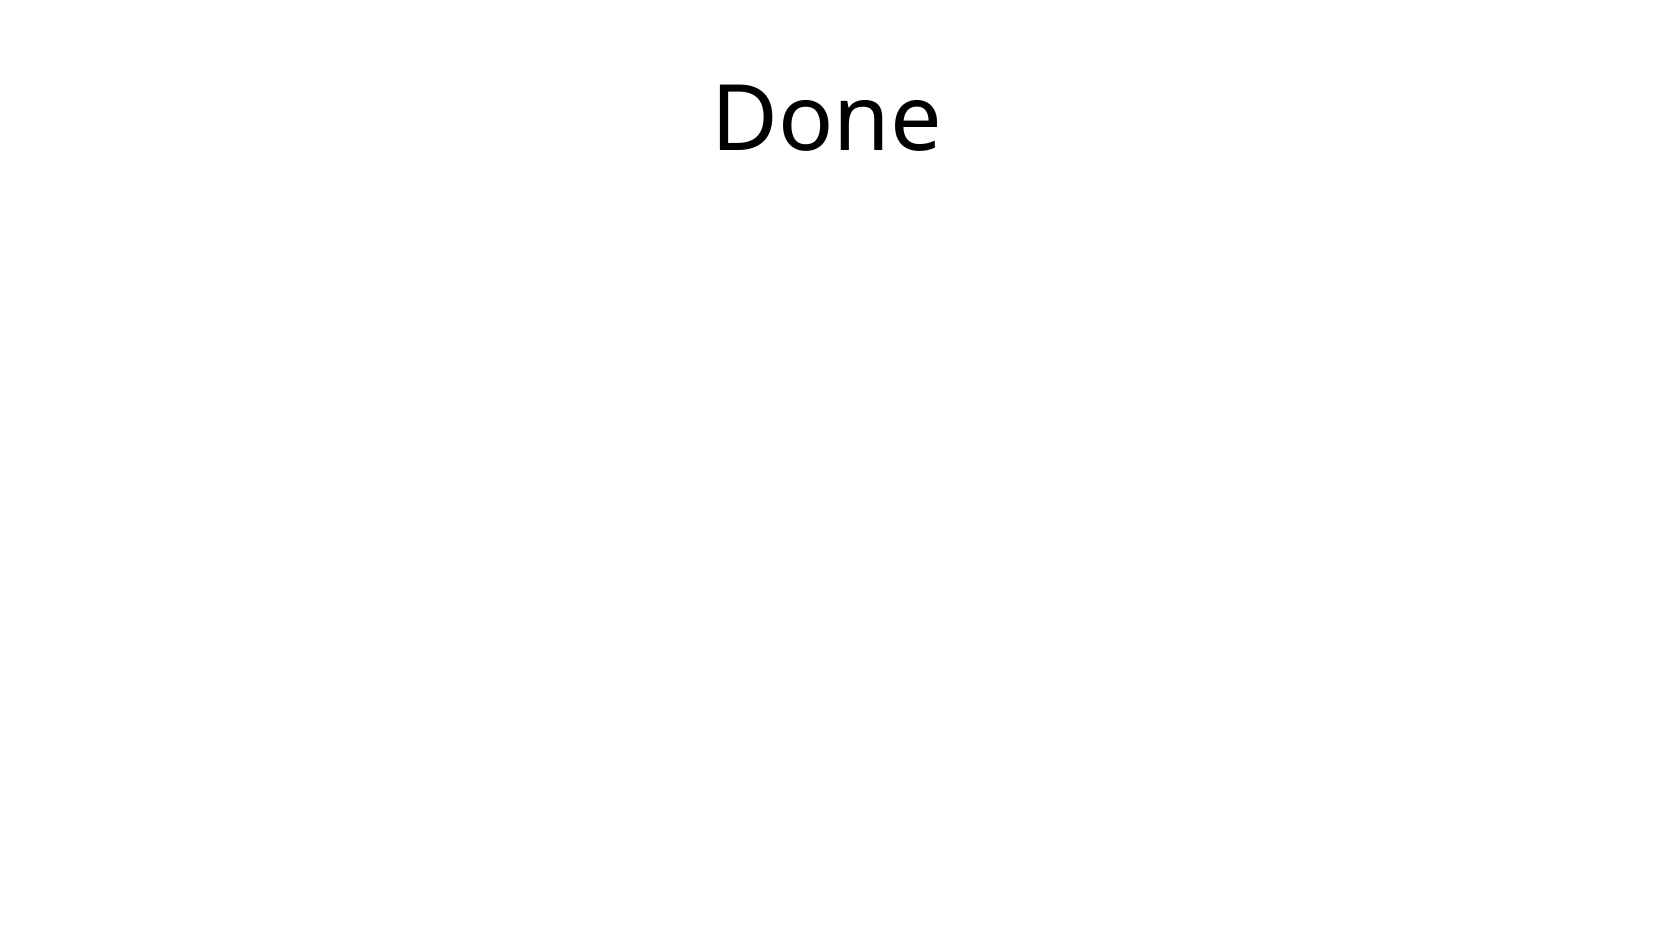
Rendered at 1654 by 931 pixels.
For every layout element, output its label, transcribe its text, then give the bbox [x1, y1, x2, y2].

title Done [82, 37, 1571, 193]
